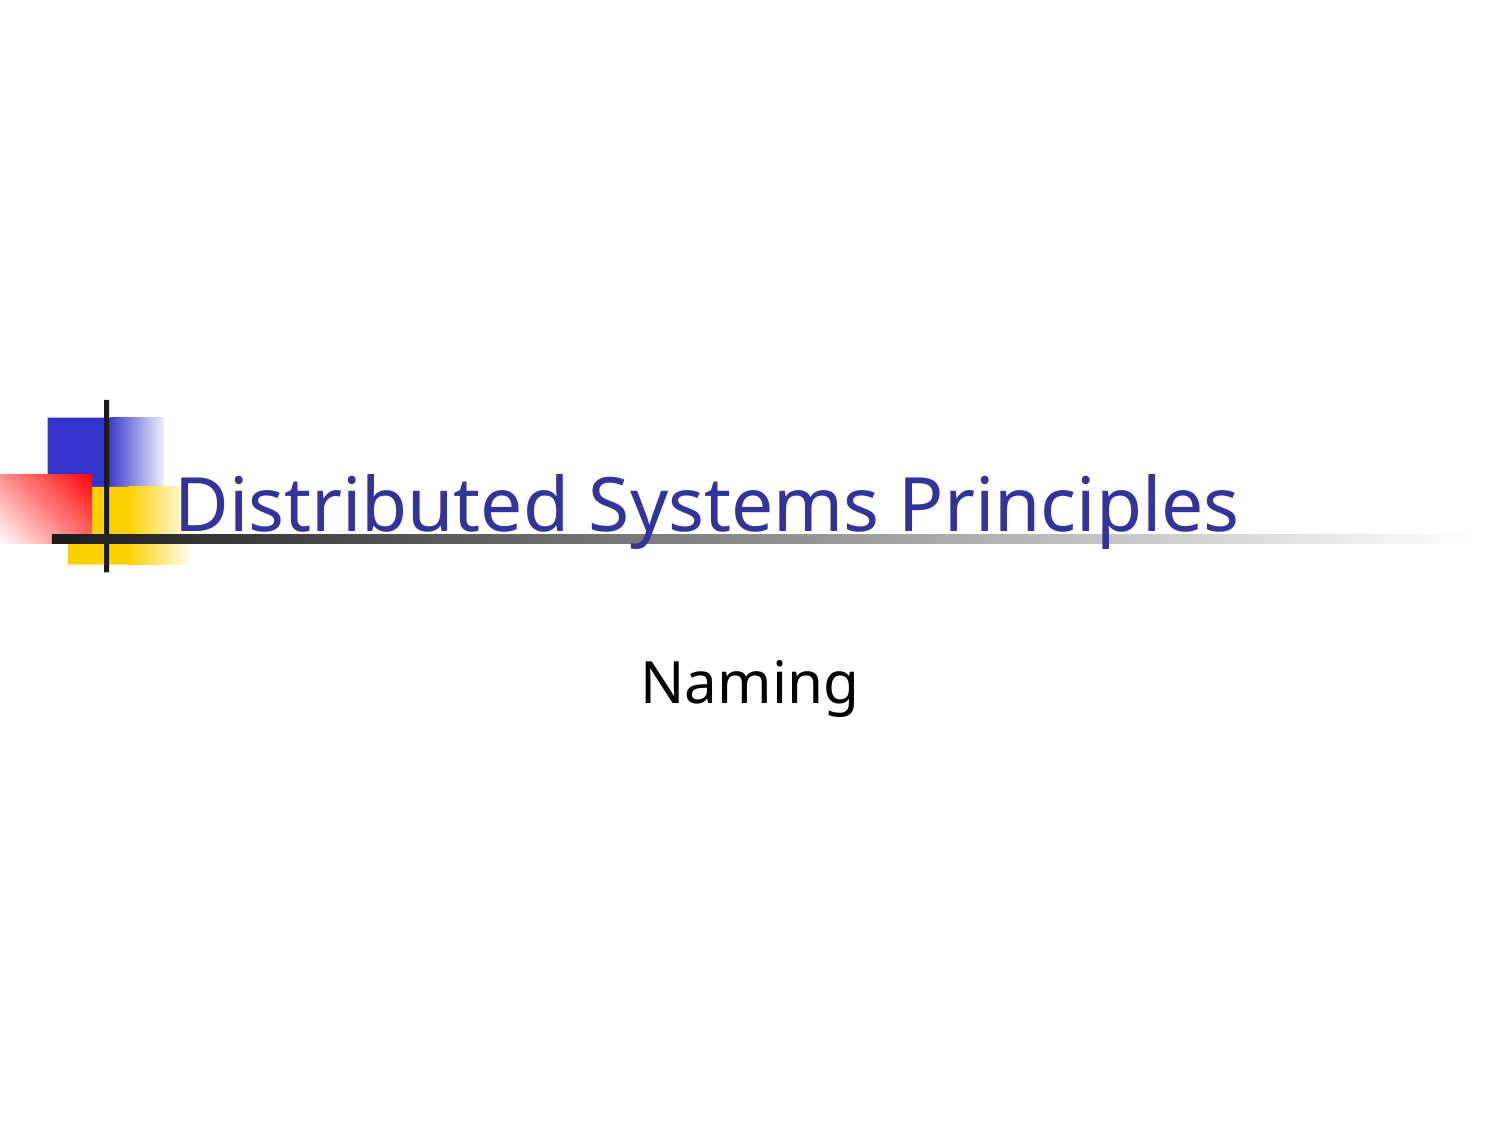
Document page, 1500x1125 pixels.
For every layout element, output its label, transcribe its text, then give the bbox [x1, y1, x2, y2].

text_box Naming [225, 637, 1276, 926]
text_box Distributed Systems Principles [159, 314, 1435, 555]
